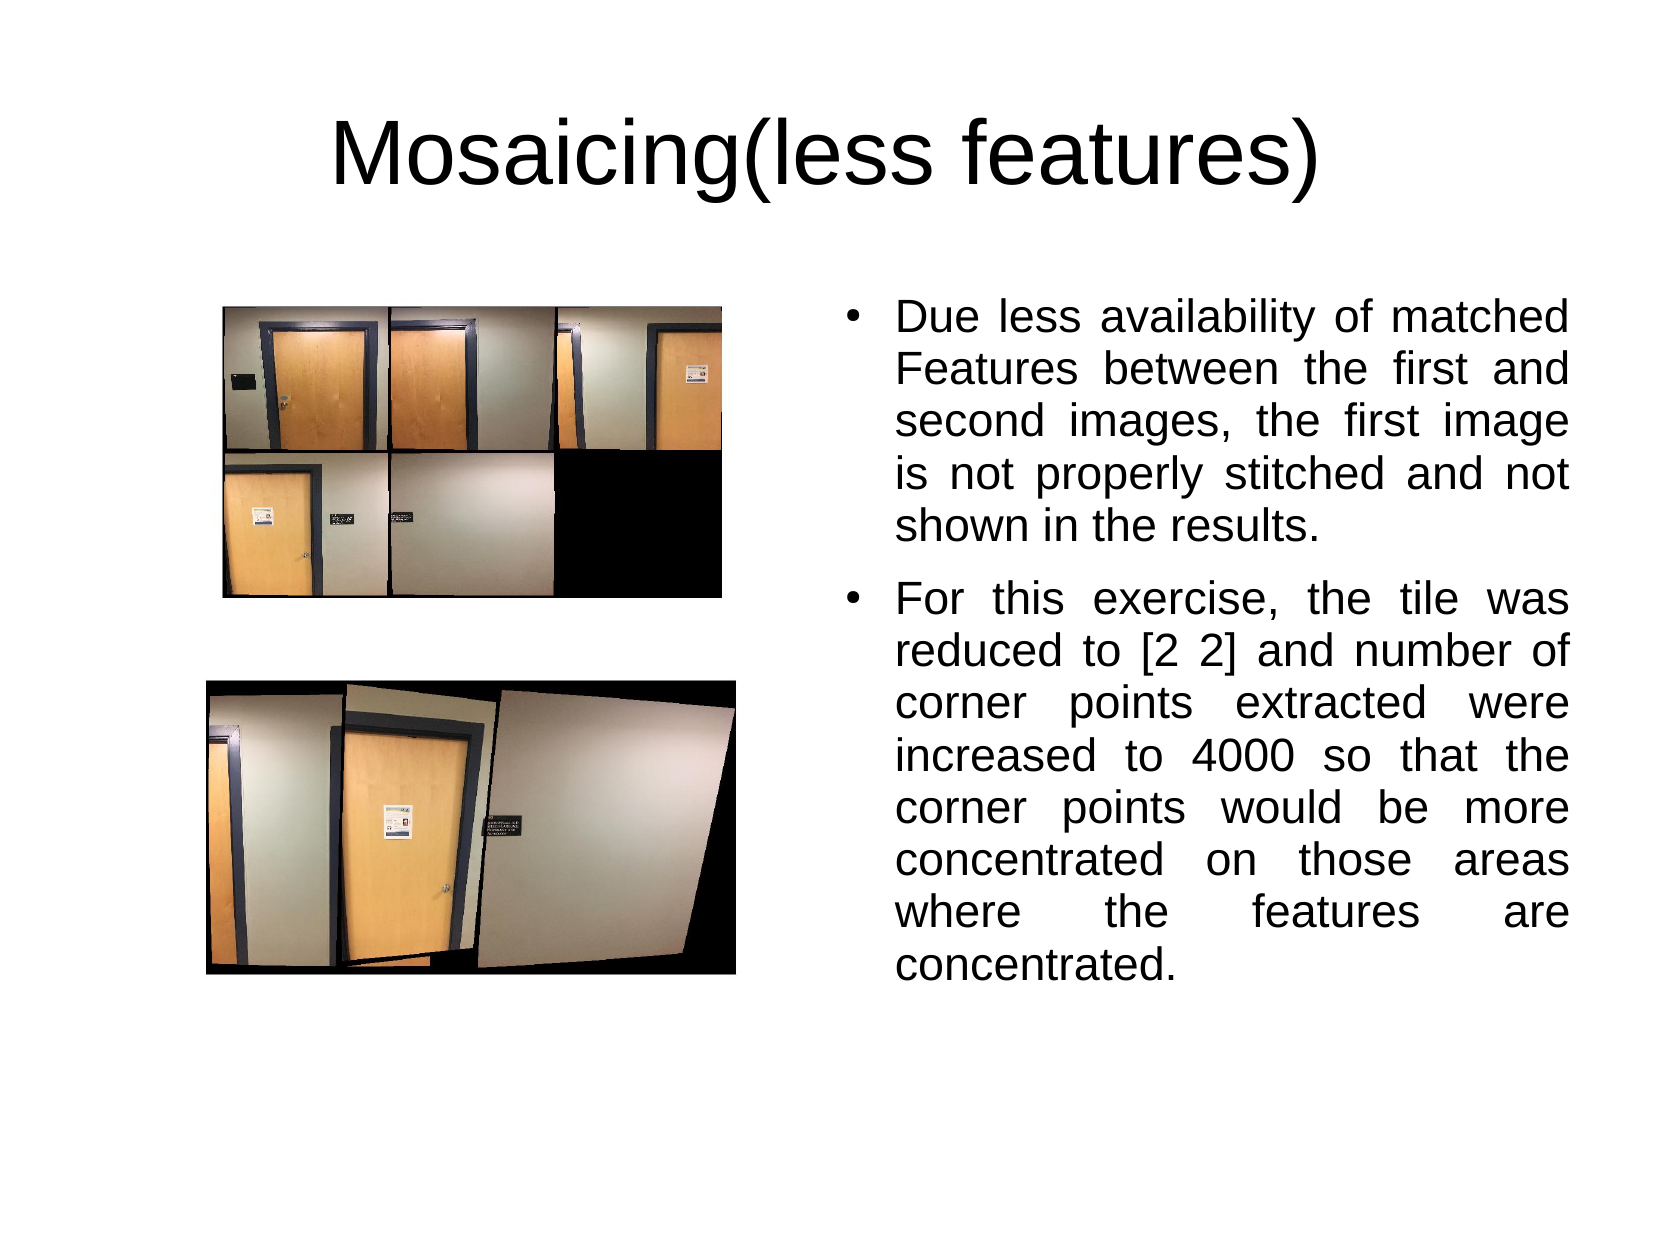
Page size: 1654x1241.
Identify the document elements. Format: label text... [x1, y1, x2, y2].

picture [151, 665, 792, 1009]
list Due less availability of matched Features between the first and second images, the first image is not properly stitched and not shown in the results. For this exercise, the tile was reduced to [2 2] and number of corner points extracted were increased to 4000 so that the corner points would be more concentrated on those areas where the features are concentrated. [845, 290, 1572, 1010]
title Mosaicing(less features) [82, 49, 1571, 257]
picture [141, 290, 804, 634]
